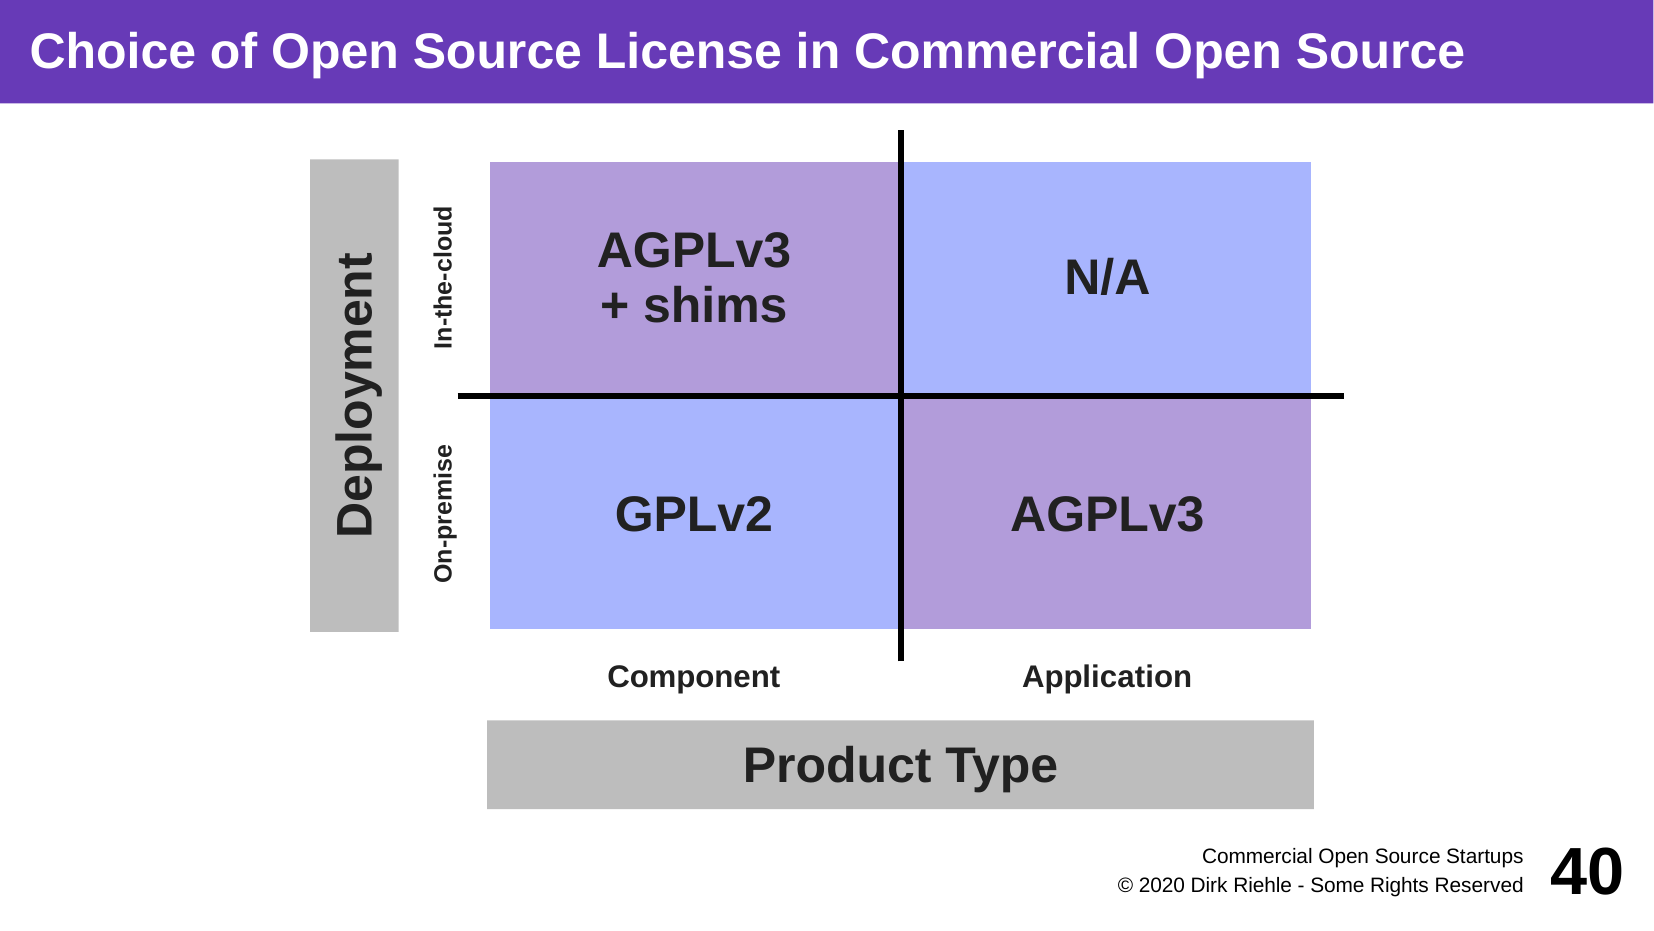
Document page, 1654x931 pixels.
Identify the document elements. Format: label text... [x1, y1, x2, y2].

text_box AGPLv3 + shims [488, 159, 898, 393]
text_box In-the-cloud [399, 159, 488, 396]
text_box Application [900, 631, 1314, 720]
title Choice of Open Source License in Commercial Open Source [0, 0, 1654, 104]
text_box AGPLv3 [904, 399, 1314, 631]
text_box Product Type [487, 720, 1314, 810]
text_box Component [487, 631, 900, 720]
text_box Deployment [310, 159, 399, 632]
text_box N/A [904, 159, 1314, 393]
text_box GPLv2 [488, 399, 898, 631]
text_box On-premise [399, 396, 488, 632]
